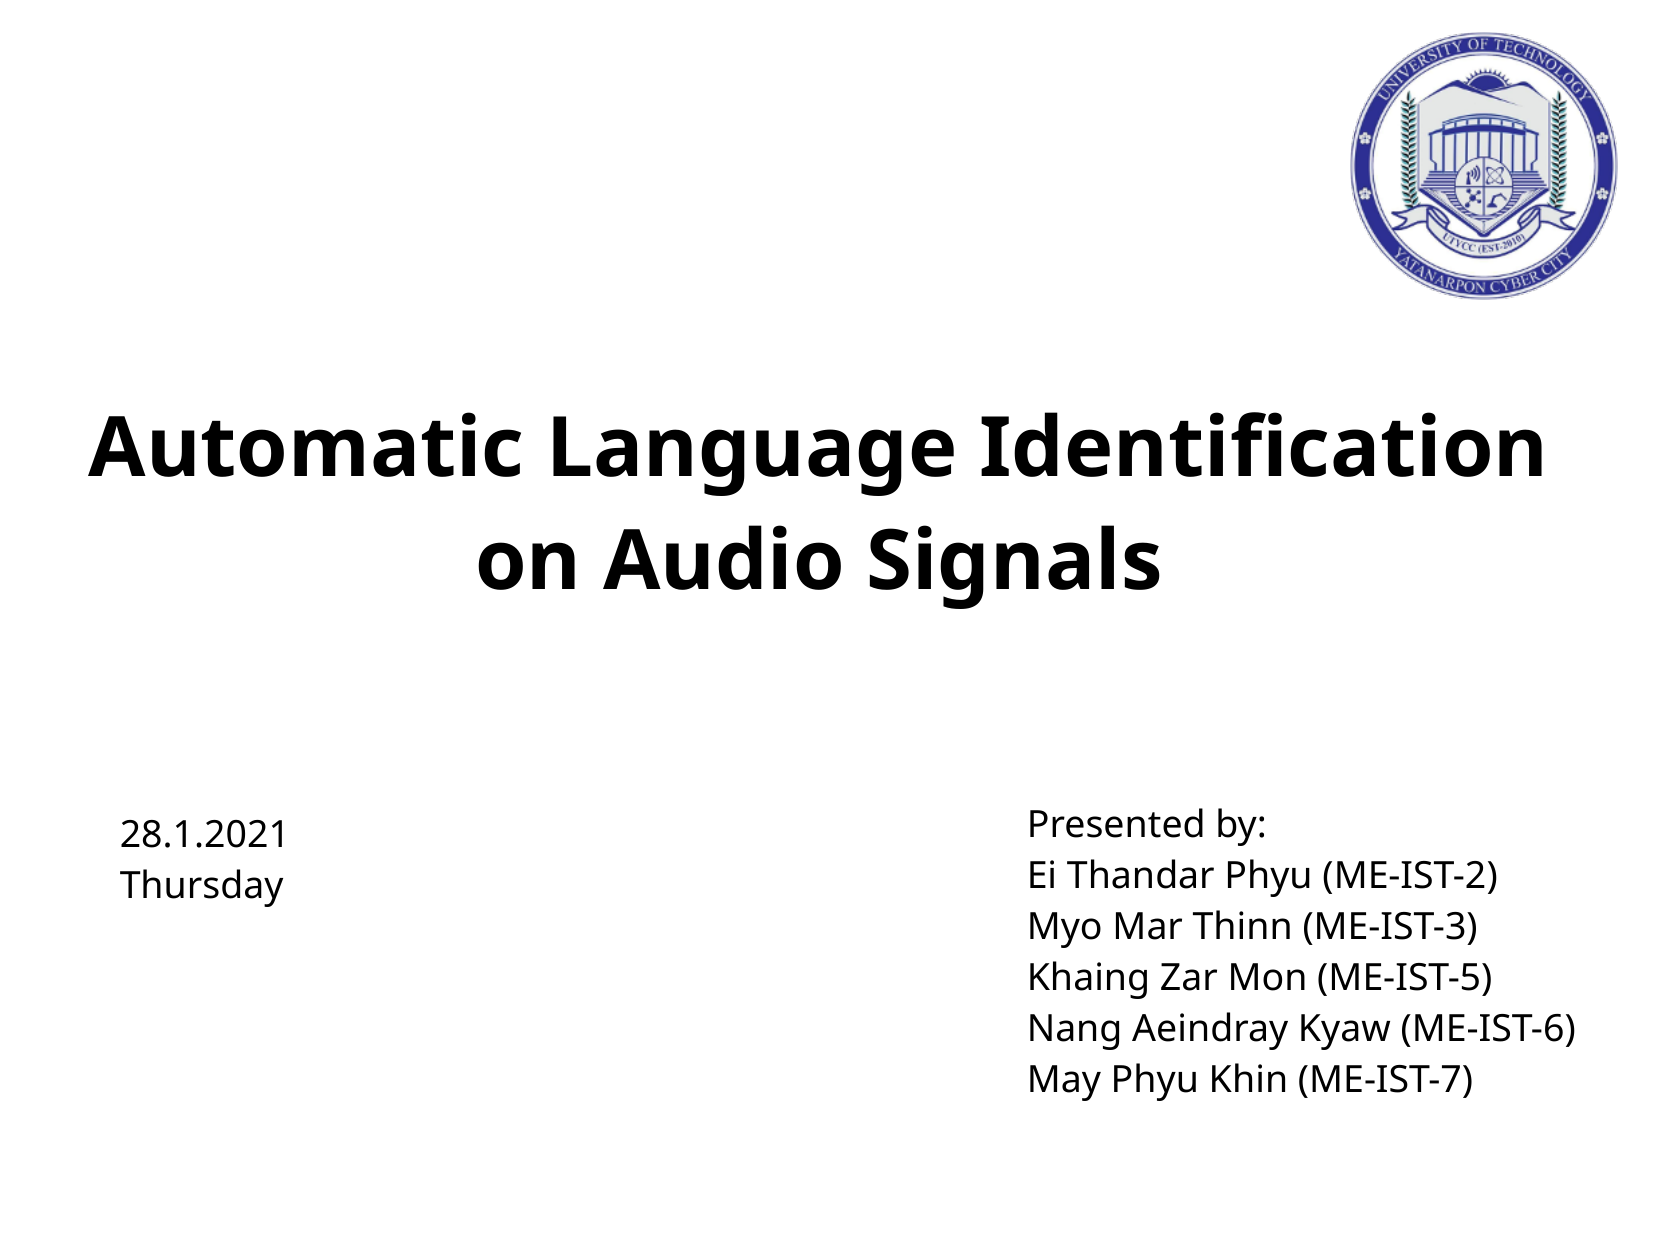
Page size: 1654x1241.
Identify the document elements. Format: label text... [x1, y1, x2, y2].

text_box Presented by: Ei Thandar Phyu (ME-IST-2) Myo Mar Thinn (ME-IST-3) Khaing Zar Mon (ME-IST-5) Nang Aeindray Kyaw (ME-IST-6) May Phyu Khin (ME-IST-7) [1012, 790, 1654, 1104]
text_box 28.1.2021 Thursday [105, 800, 436, 916]
title Automatic Language Identification on Audio Signals [75, 390, 1564, 612]
picture [1350, 32, 1618, 301]
